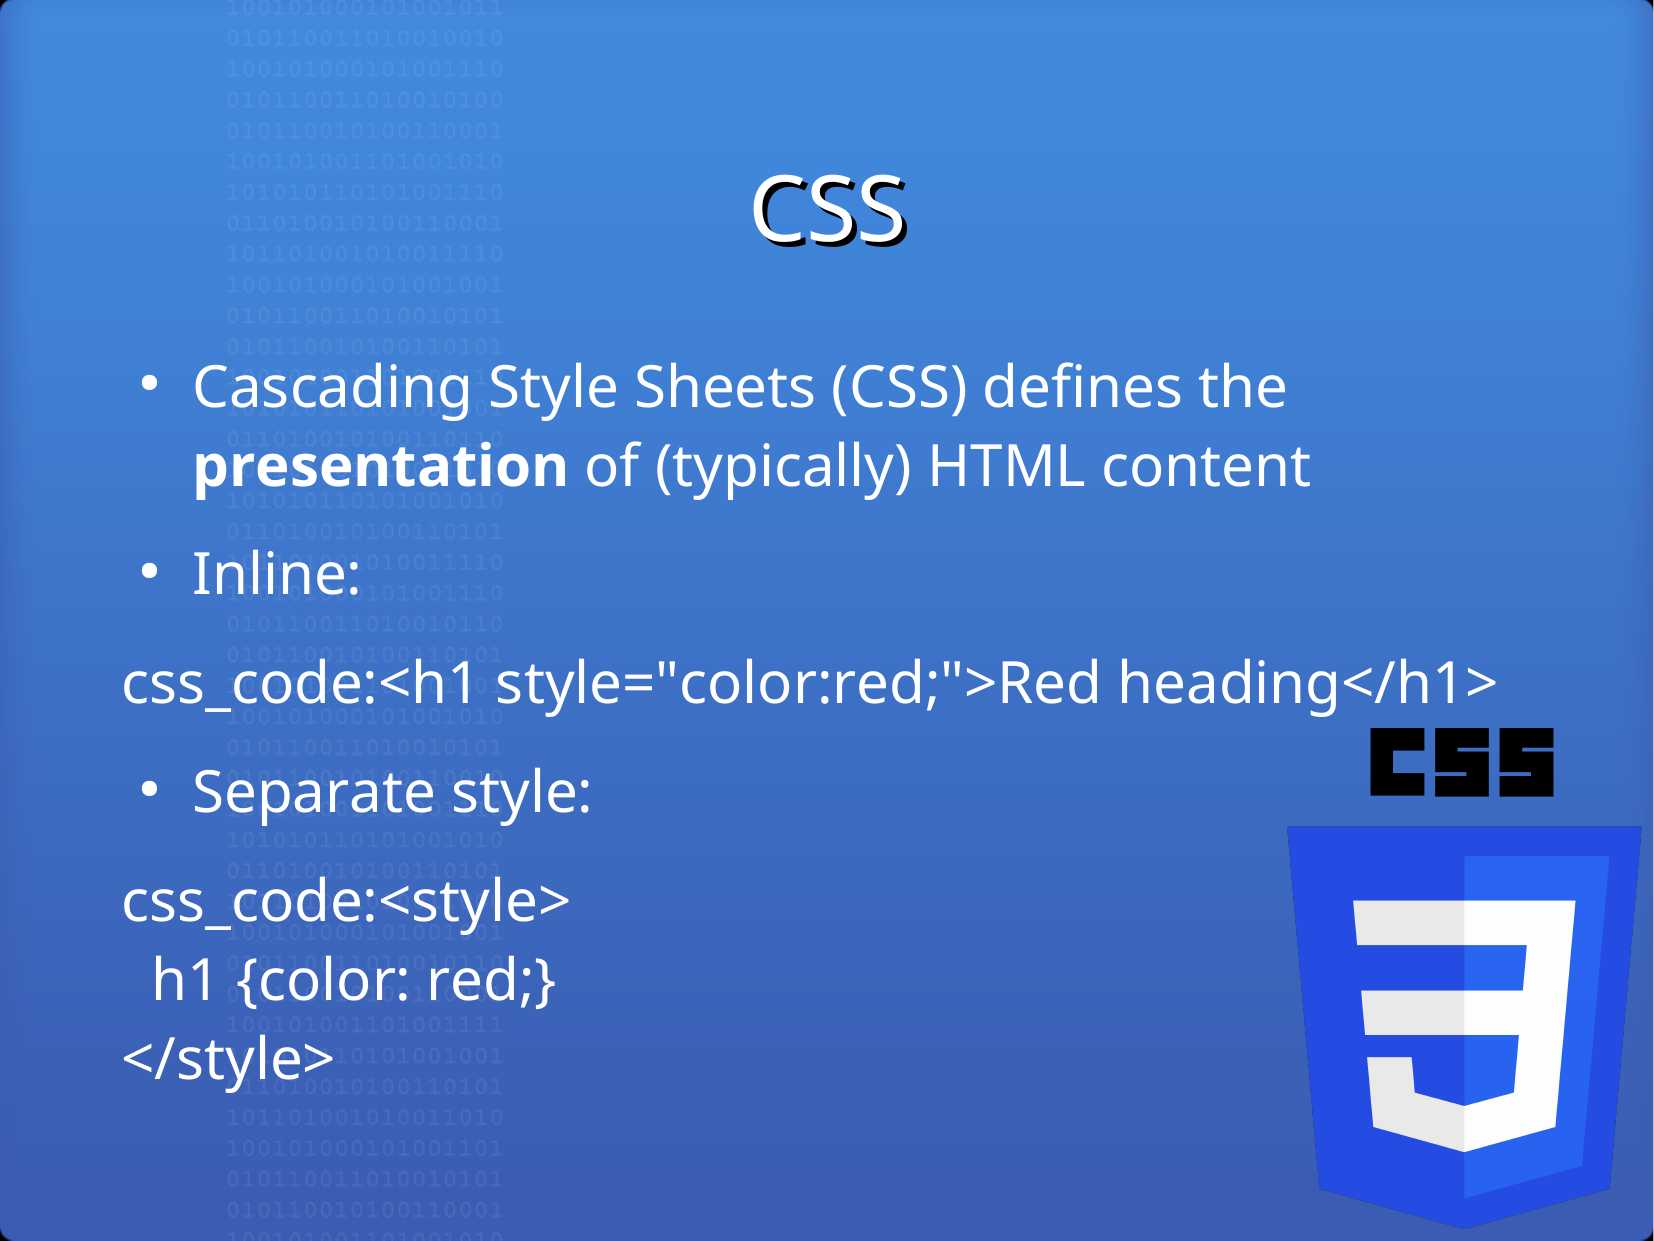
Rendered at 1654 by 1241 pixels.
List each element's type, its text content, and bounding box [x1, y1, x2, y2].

title CSS [121, 102, 1534, 310]
picture [0, 0, 1654, 1241]
list Cascading Style Sheets (CSS) defines the presentation of (typically) HTML content Inline: css_code:<h1 style="color:red;">Red heading</h1> Separate style: css_code:<style> h1 {color: red;} </style> [121, 344, 1534, 1120]
